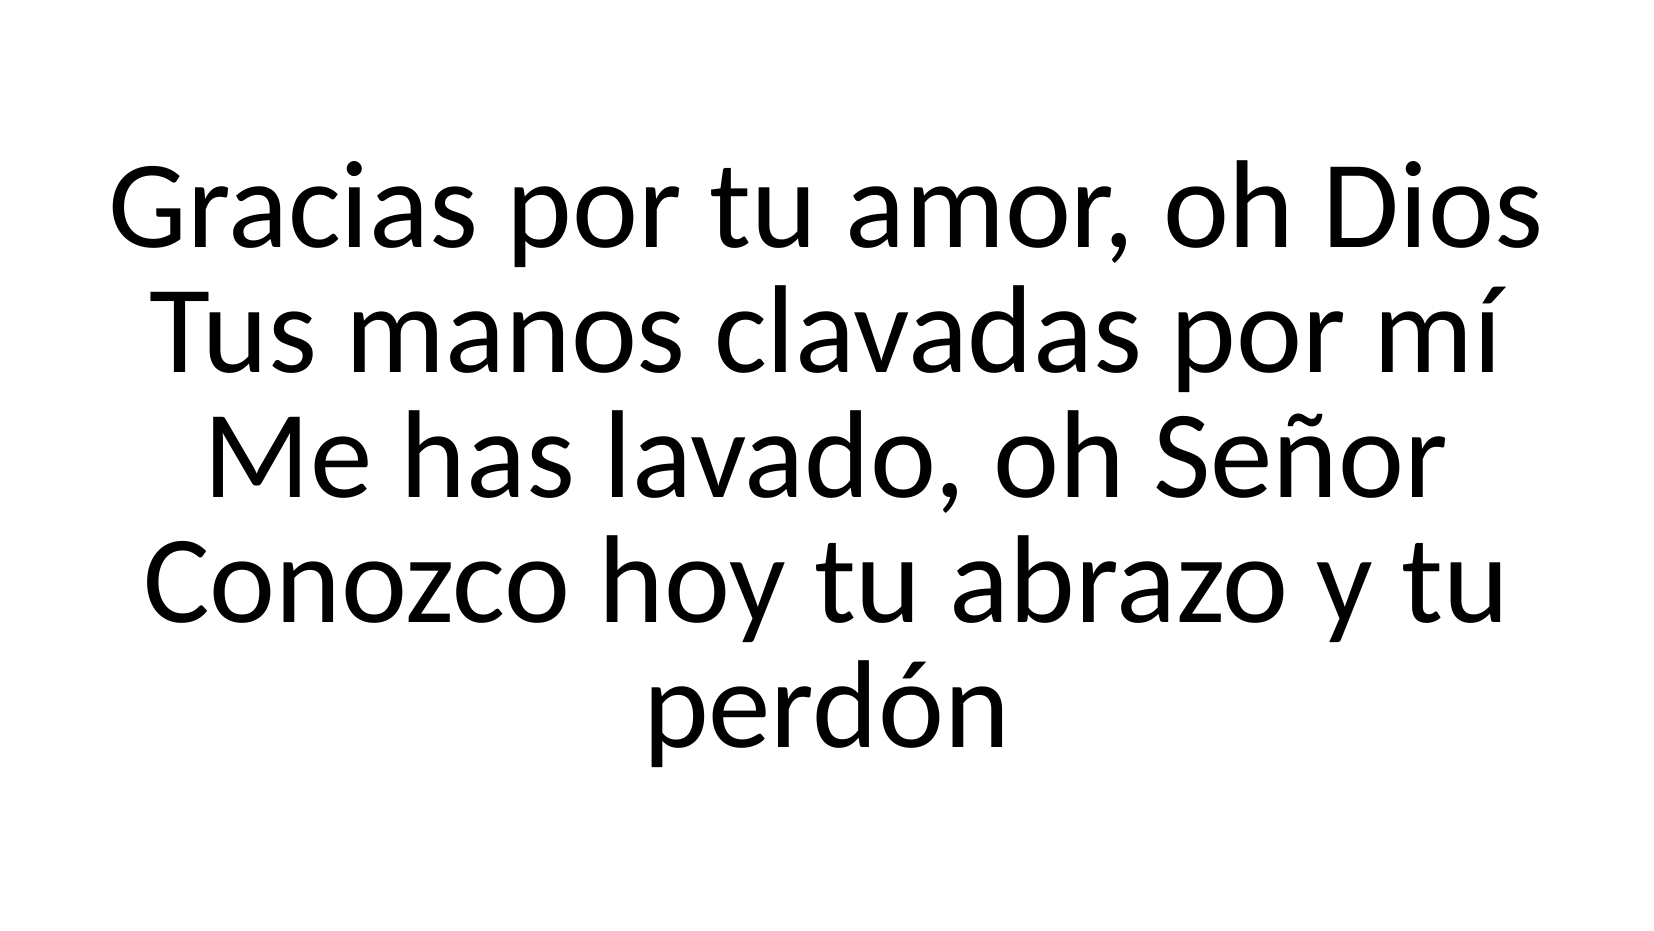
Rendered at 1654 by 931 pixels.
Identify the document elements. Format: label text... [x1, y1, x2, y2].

title Gracias por tu amor, oh Dios Tus manos clavadas por mí Me has lavado, oh Señor Conozco hoy tu abrazo y tu perdón [0, 0, 1654, 931]
